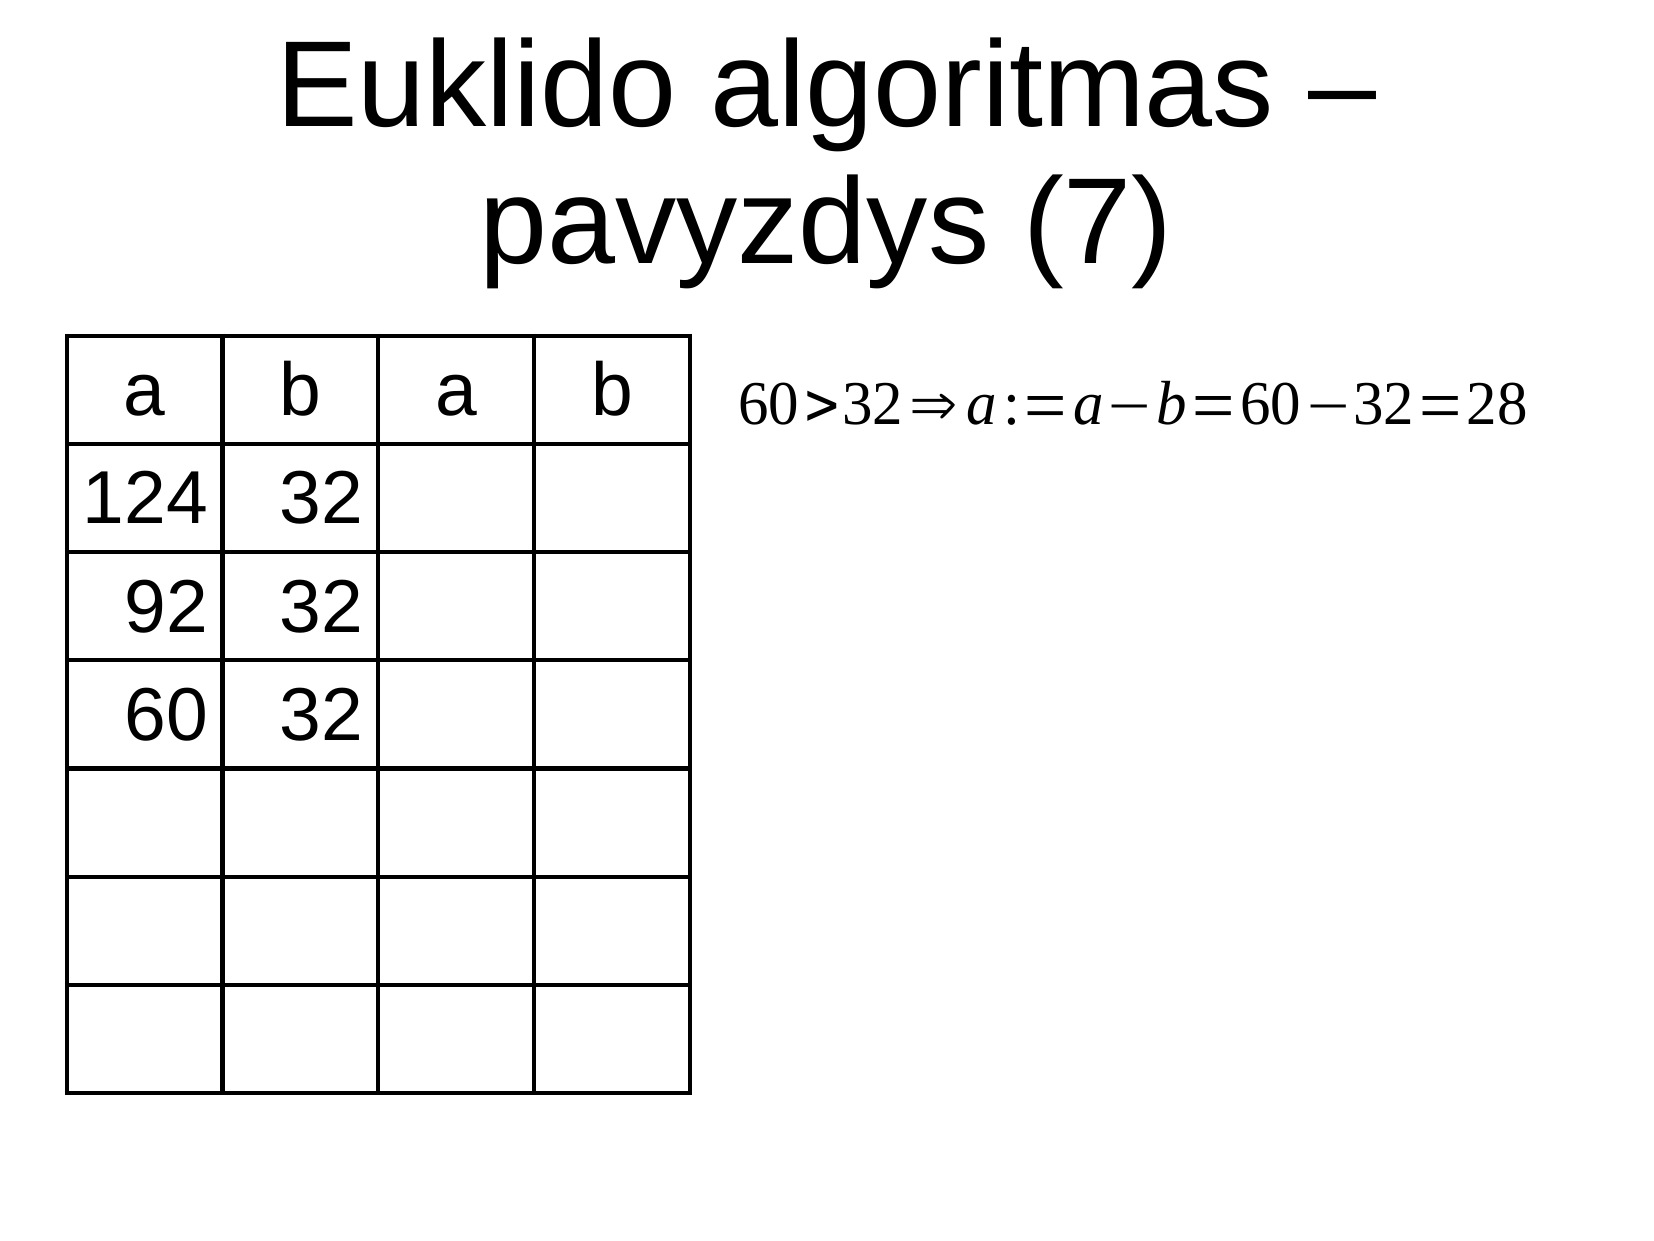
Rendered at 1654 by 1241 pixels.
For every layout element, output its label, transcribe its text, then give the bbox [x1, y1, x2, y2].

table_cell [380, 446, 532, 550]
table_cell [536, 554, 688, 658]
table_cell [380, 879, 532, 983]
table_cell [536, 987, 688, 1091]
table_header b [536, 338, 688, 442]
table_cell [69, 987, 220, 1091]
table_cell [380, 987, 532, 1091]
table_header a [69, 338, 220, 442]
table_cell [536, 879, 688, 983]
table_cell 60 [69, 662, 220, 766]
table_cell [225, 879, 376, 983]
title Euklido algoritmas – pavyzdys (7) [82, 16, 1571, 290]
table_cell 124 [69, 446, 220, 550]
table_cell 32 [225, 446, 376, 550]
table_cell [69, 771, 220, 875]
table_cell [225, 771, 376, 875]
table_cell [536, 446, 688, 550]
table_cell [380, 771, 532, 875]
table_cell 32 [225, 554, 376, 658]
table_cell [69, 879, 220, 983]
table_cell [536, 662, 688, 766]
table_cell [536, 771, 688, 875]
table_cell 32 [225, 662, 376, 766]
table_cell [225, 987, 376, 1091]
table_cell 92 [69, 554, 220, 658]
table_header a [380, 338, 532, 442]
table_cell [380, 662, 532, 766]
table_header b [225, 338, 376, 442]
chart [732, 368, 1535, 438]
table_cell [380, 554, 532, 658]
